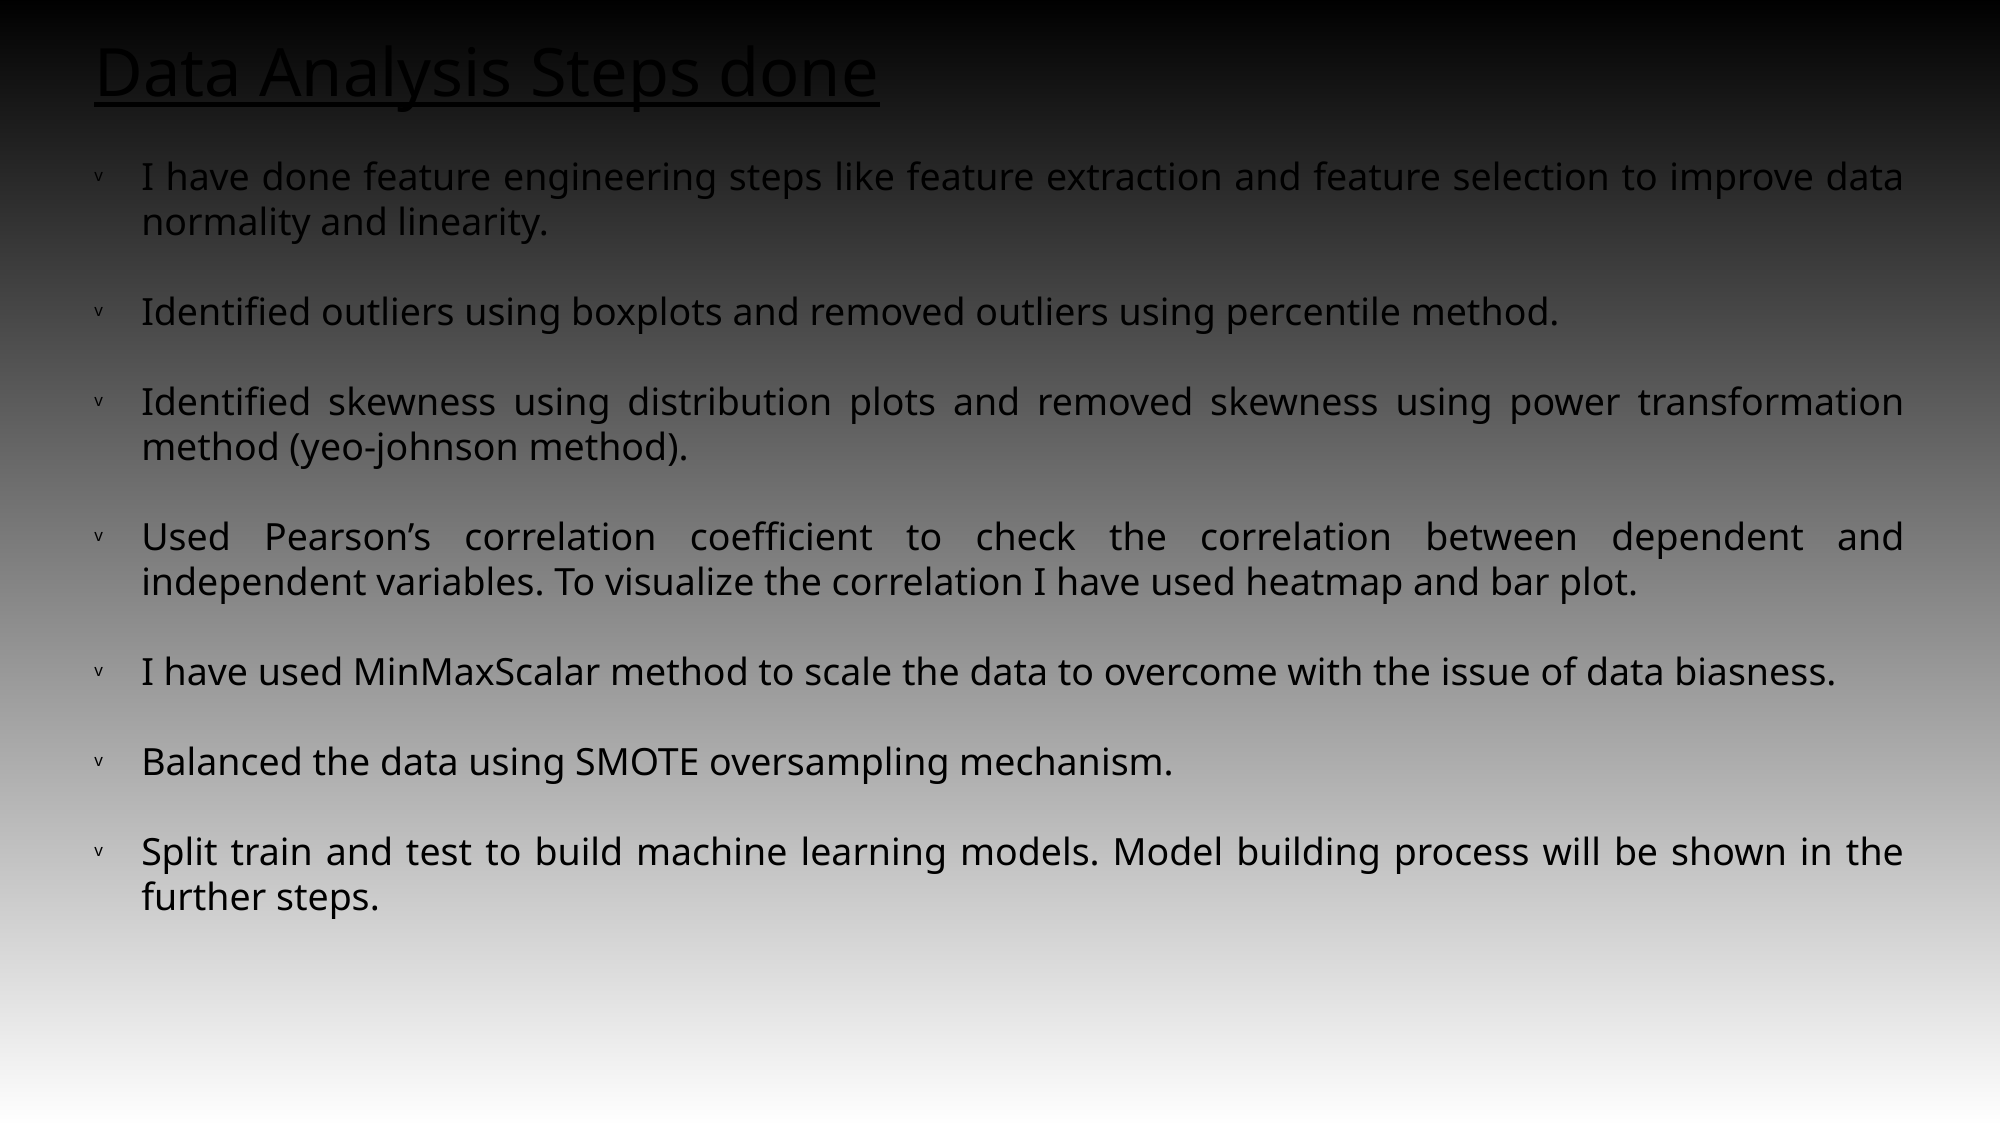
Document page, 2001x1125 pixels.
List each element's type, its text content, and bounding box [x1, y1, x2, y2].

text_box I have done feature engineering steps like feature extraction and feature selection to improve data normality and linearity. Identified outliers using boxplots and removed outliers using percentile method. Identified skewness using distribution plots and removed skewness using power transformation method (yeo-johnson method). Used Pearson’s correlation coefficient to check the correlation between dependent and independent variables. To visualize the correlation I have used heatmap and bar plot. I have used MinMaxScalar method to scale the data to overcome with the issue of data biasness. Balanced the data using SMOTE oversampling mechanism. Split train and test to build machine learning models. Model building process will be shown in the further steps. [79, 145, 1921, 926]
text_box Data Analysis Steps done [79, 22, 1921, 118]
